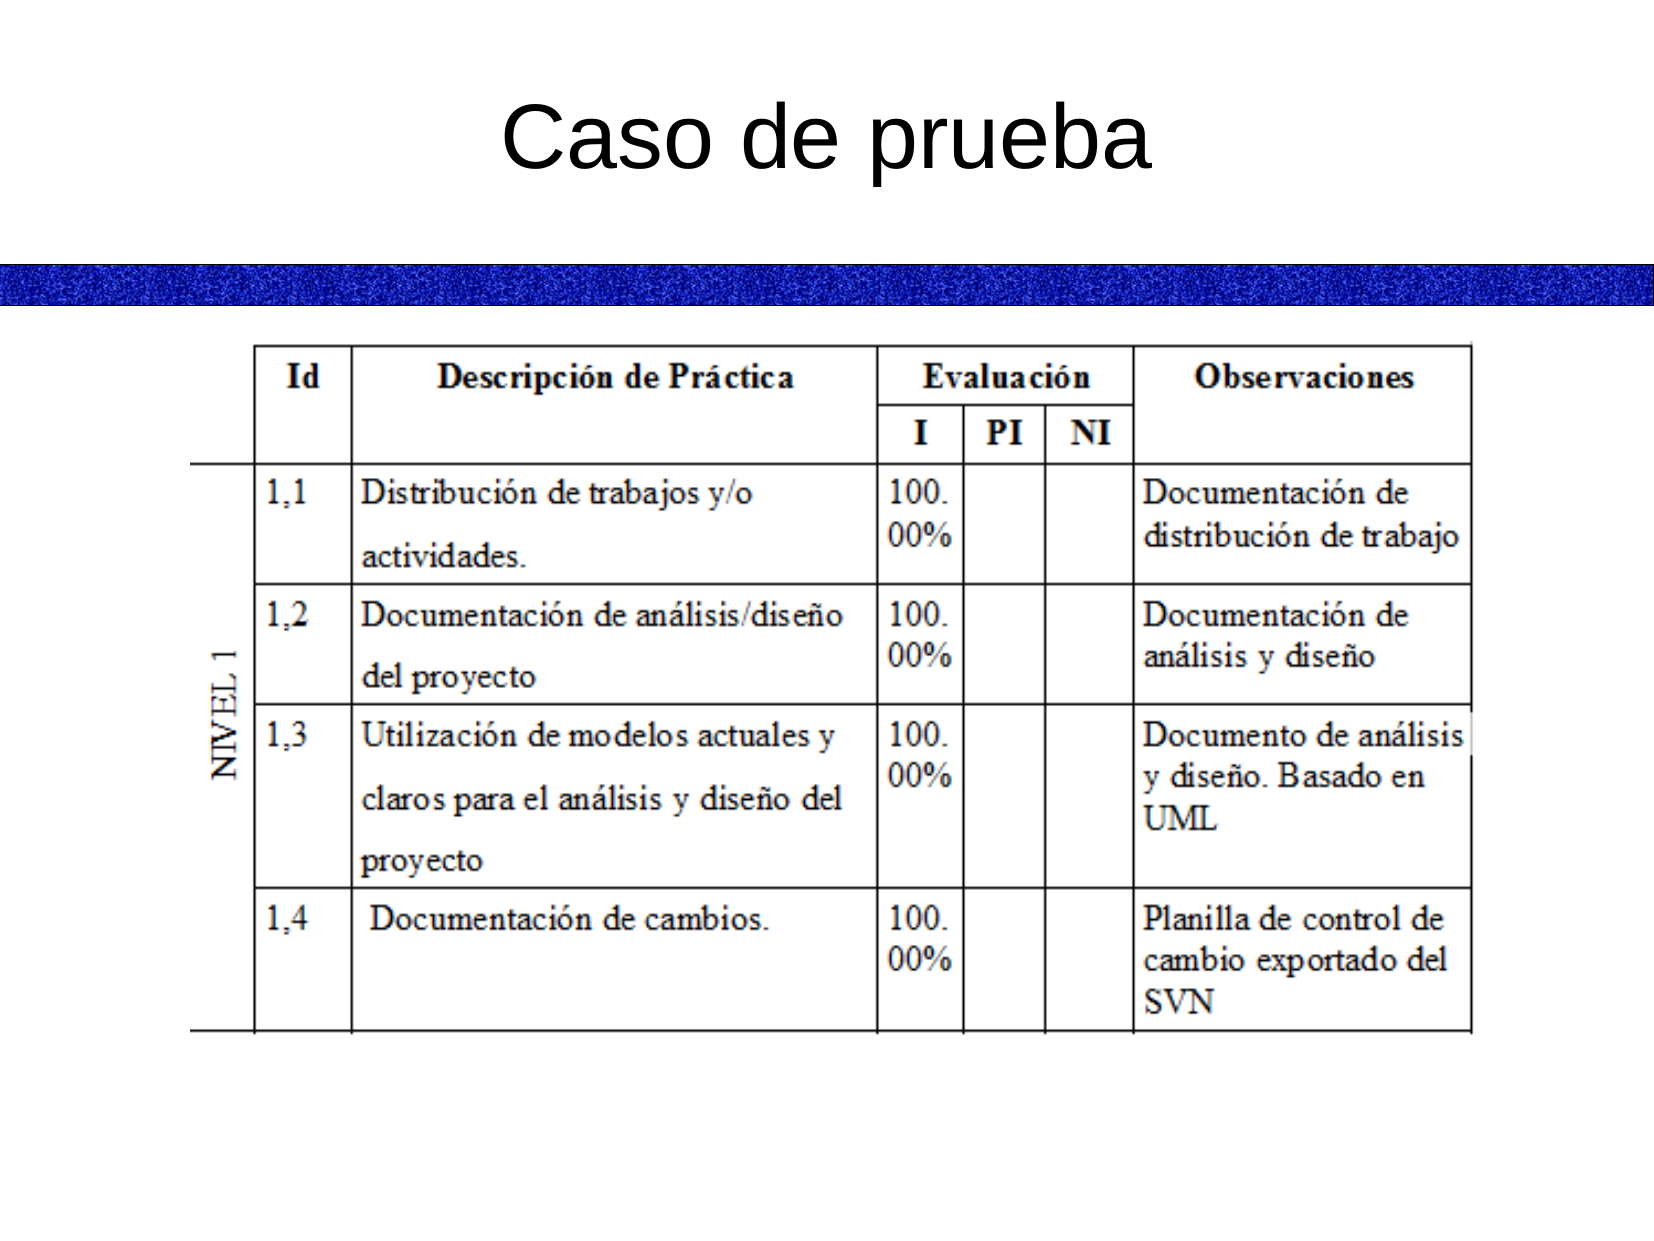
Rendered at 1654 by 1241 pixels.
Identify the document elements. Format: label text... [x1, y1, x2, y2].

picture [190, 341, 1482, 1037]
picture [0, 265, 1653, 305]
title Caso de prueba [58, 14, 1595, 260]
